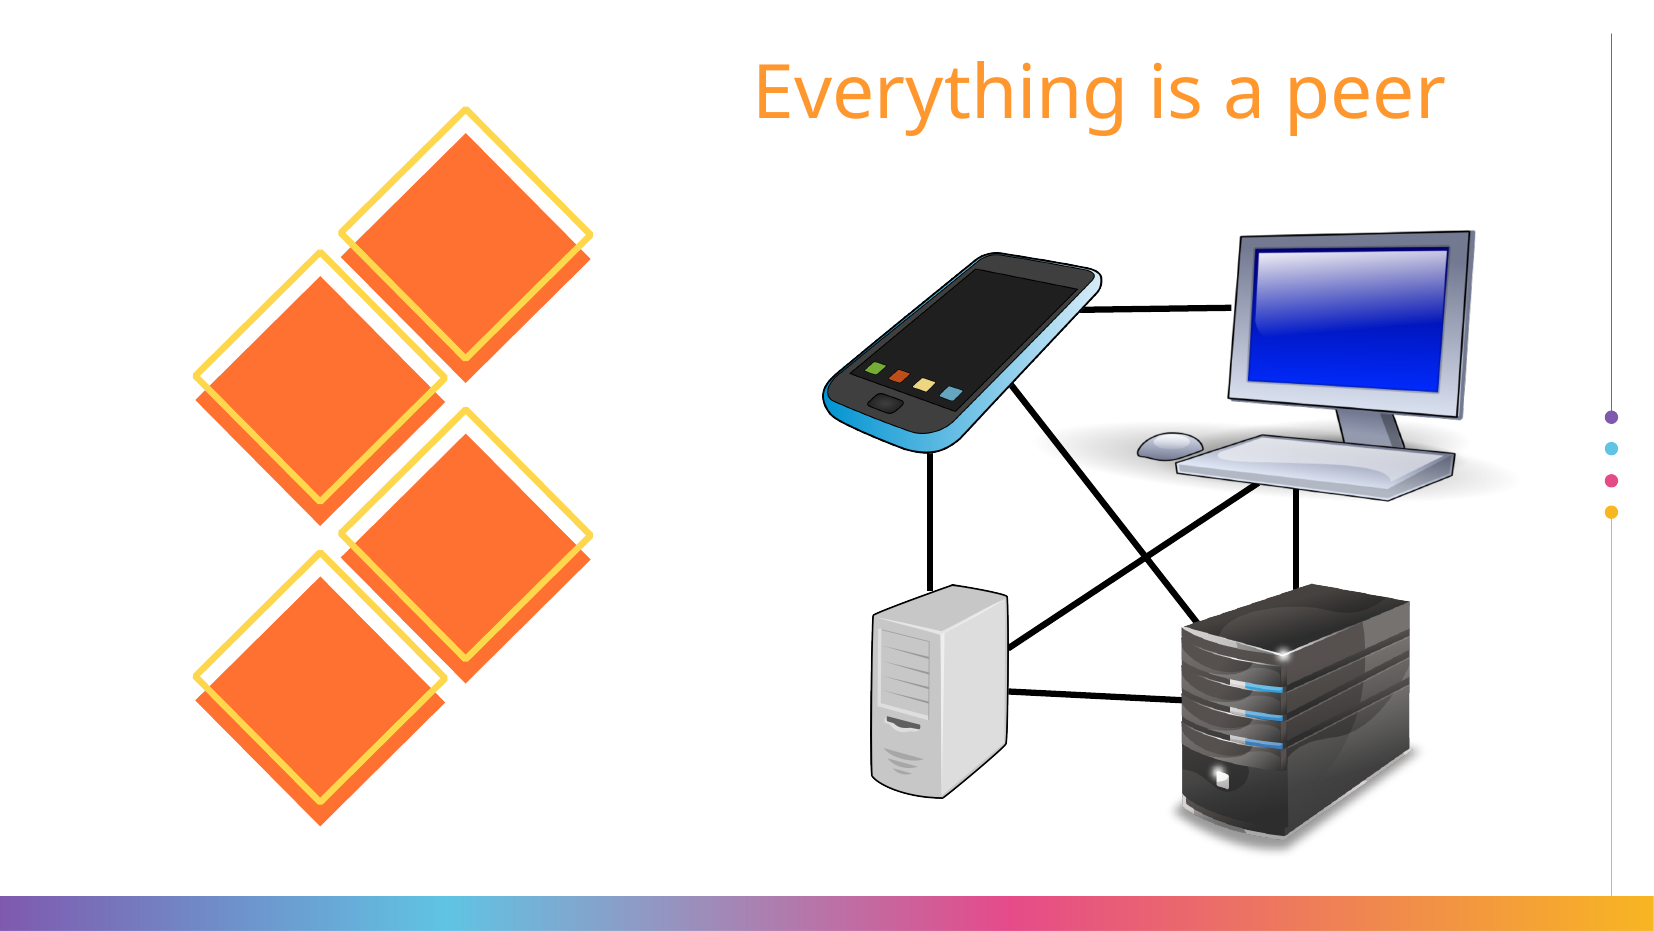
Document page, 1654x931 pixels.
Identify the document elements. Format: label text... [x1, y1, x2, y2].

picture [0, 896, 1654, 931]
text_box Everything is a peer [738, 30, 1462, 148]
picture [1153, 583, 1440, 869]
picture [813, 209, 1531, 550]
picture [870, 584, 1009, 799]
